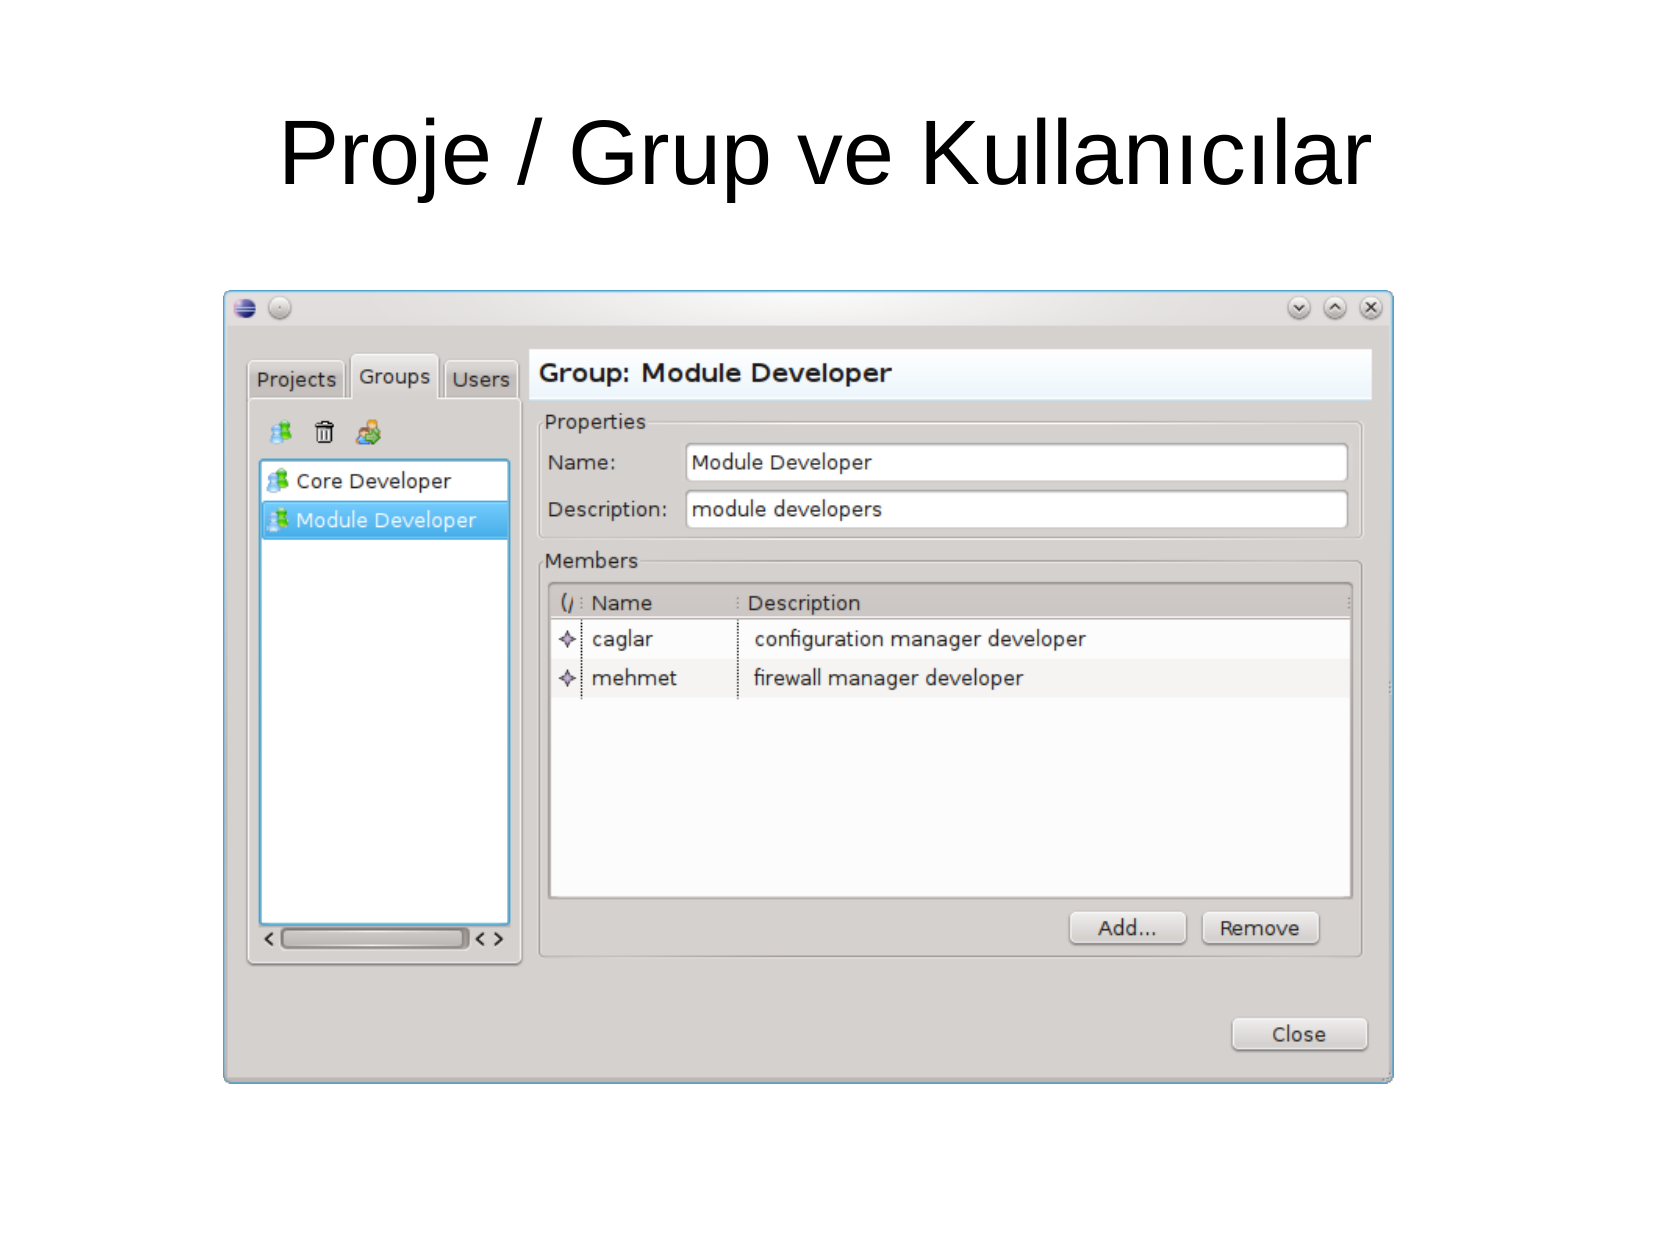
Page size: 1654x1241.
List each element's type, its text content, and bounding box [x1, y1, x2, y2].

title Proje / Grup ve Kullanıcılar [82, 49, 1571, 257]
picture [223, 290, 1394, 1084]
